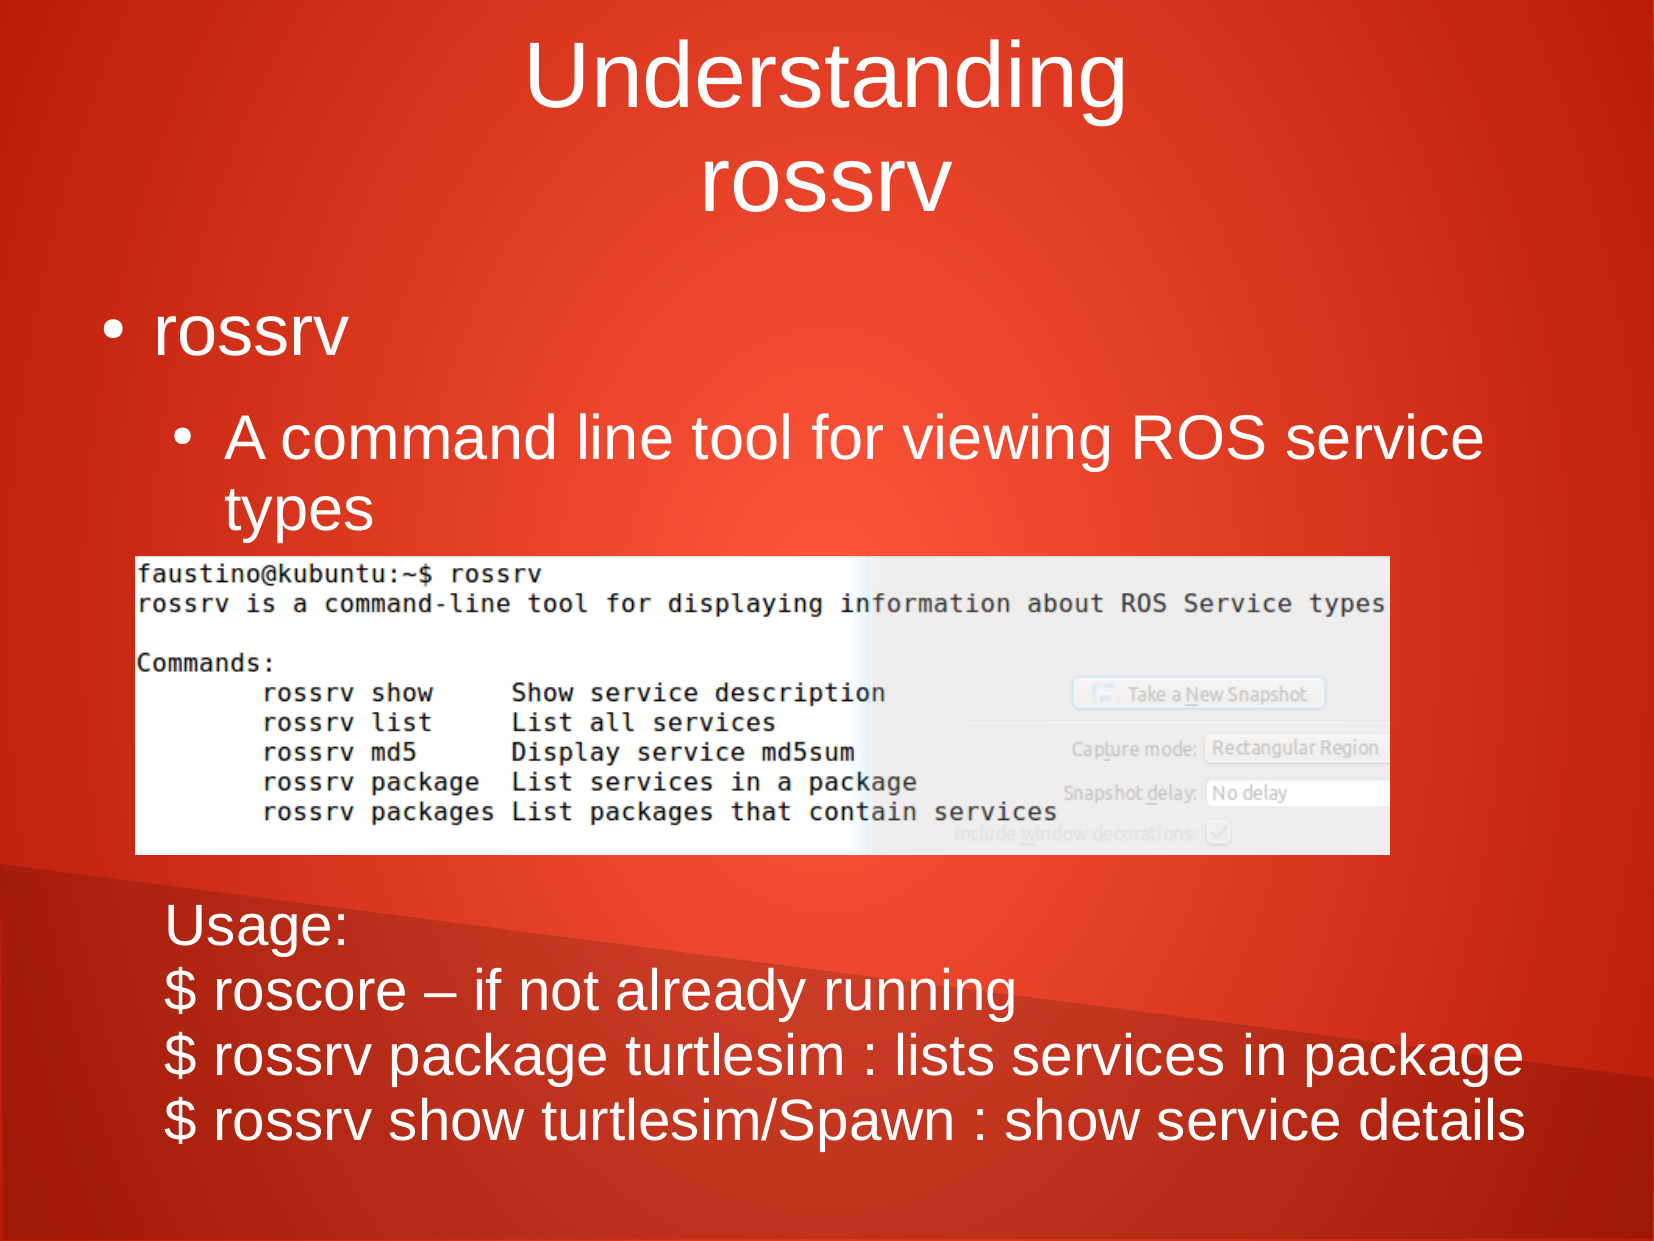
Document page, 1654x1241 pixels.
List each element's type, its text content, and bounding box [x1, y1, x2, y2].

title Understanding rossrv [389, 22, 1264, 232]
list rossrv A command line tool for viewing ROS service types [82, 290, 1571, 1010]
text_box Usage: $ roscore – if not already running $ rossrv package turtlesim : lists services in package $ rossrv show turtlesim/Spawn : show service details [150, 885, 1544, 1160]
picture [135, 556, 1390, 856]
